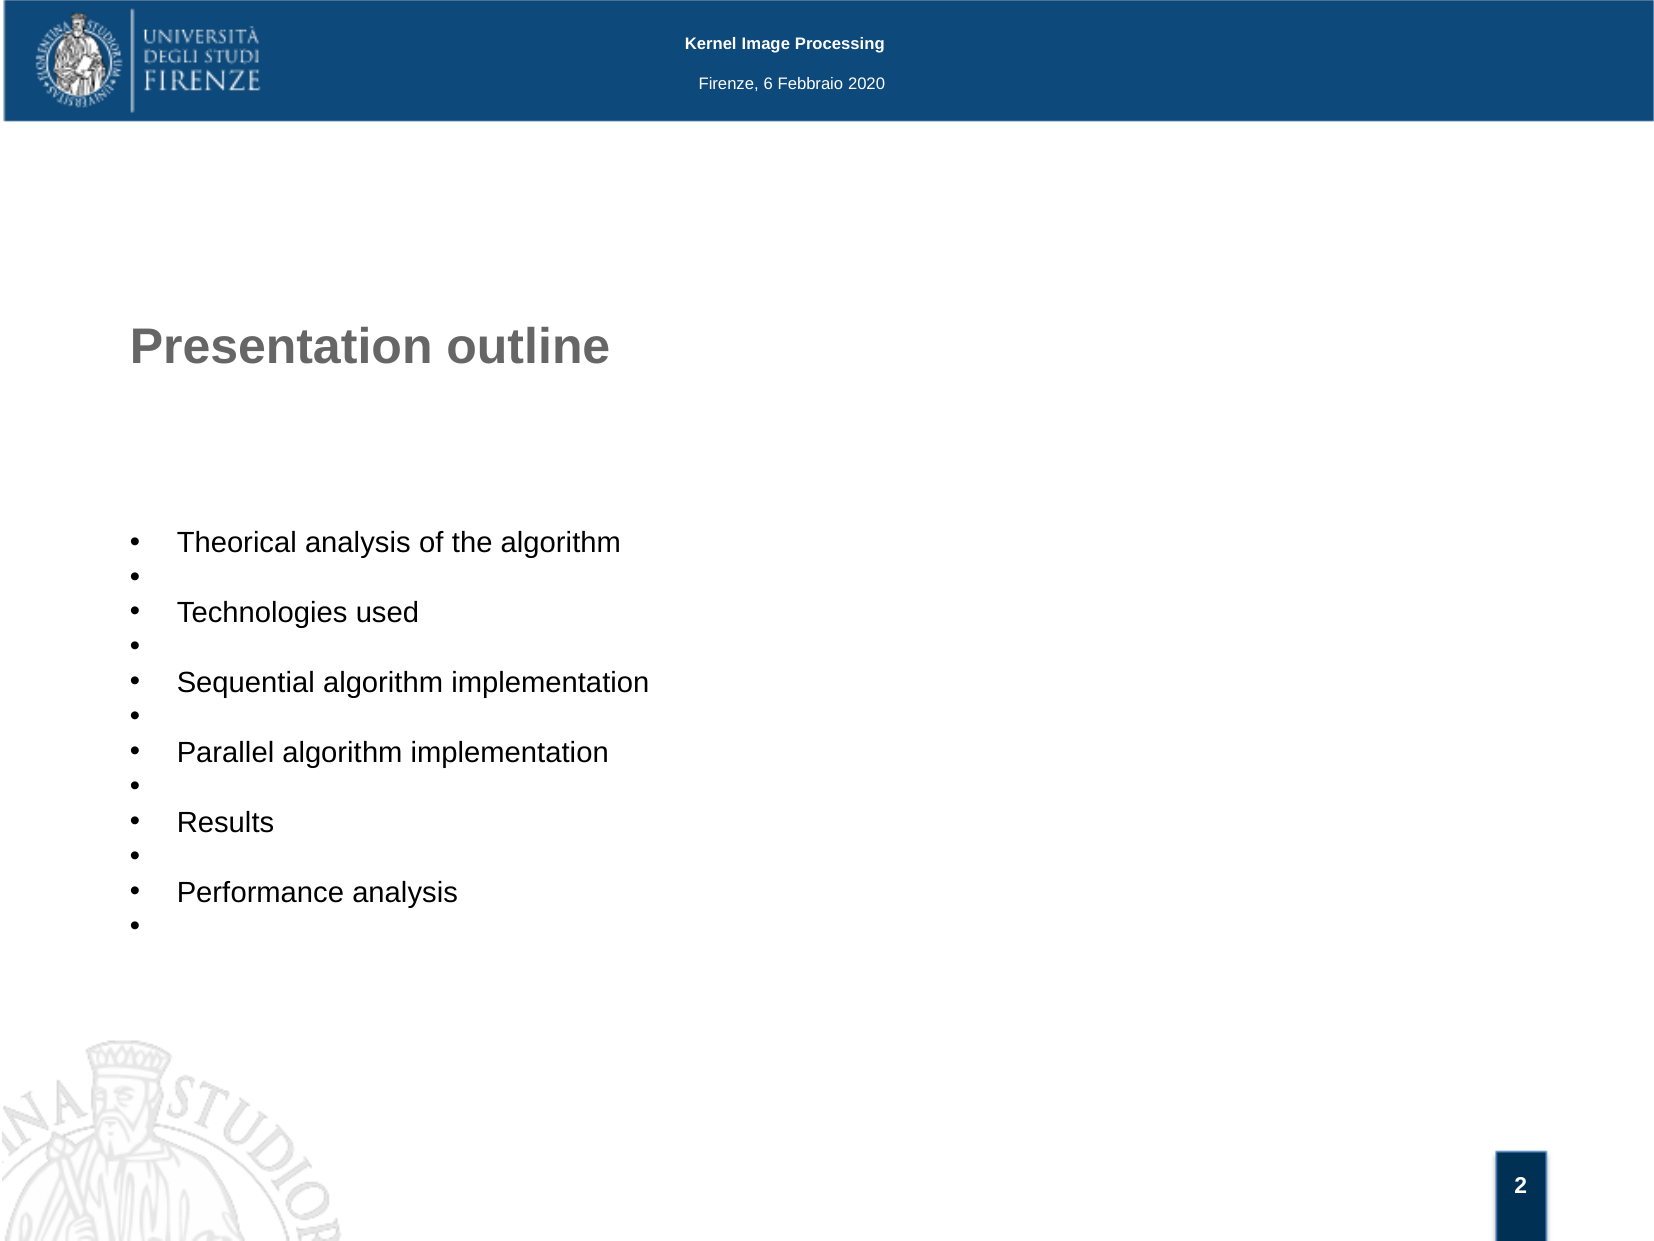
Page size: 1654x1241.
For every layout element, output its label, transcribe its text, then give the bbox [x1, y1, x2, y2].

text_box Kernel Image Processing Firenze, 6 Febbraio 2020 [685, 24, 1548, 102]
picture [2, 0, 1654, 1241]
text_box Theorical analysis of the algorithm Technologies used Sequential algorithm implementation Parallel algorithm implementation Results Performance analysis [129, 523, 1536, 819]
text_box Presentation outline [129, 268, 993, 389]
text_box 2 [1505, 1160, 1536, 1208]
